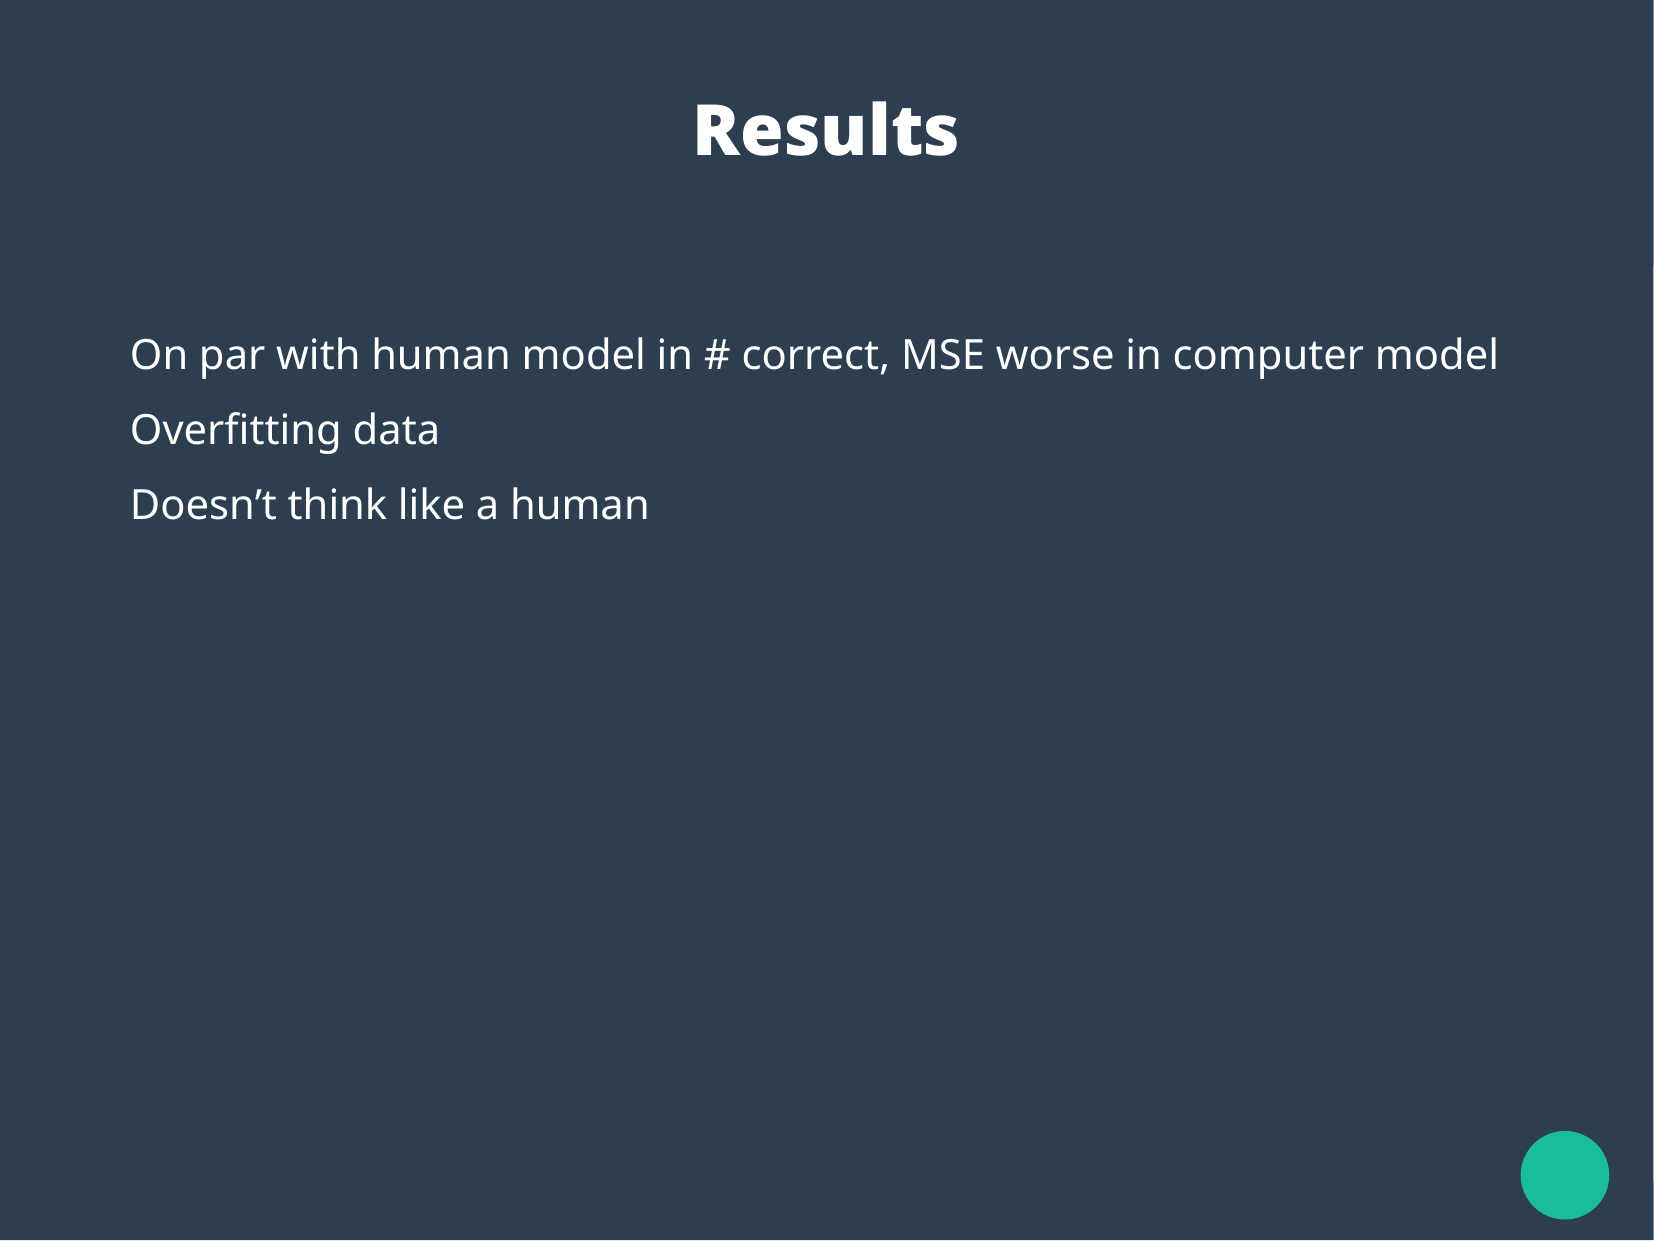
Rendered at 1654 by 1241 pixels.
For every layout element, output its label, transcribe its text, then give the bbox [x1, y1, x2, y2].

list On par with human model in # correct, MSE worse in computer model Overfitting data Doesn’t think like a human [59, 324, 1595, 1152]
title Results [59, 49, 1595, 207]
